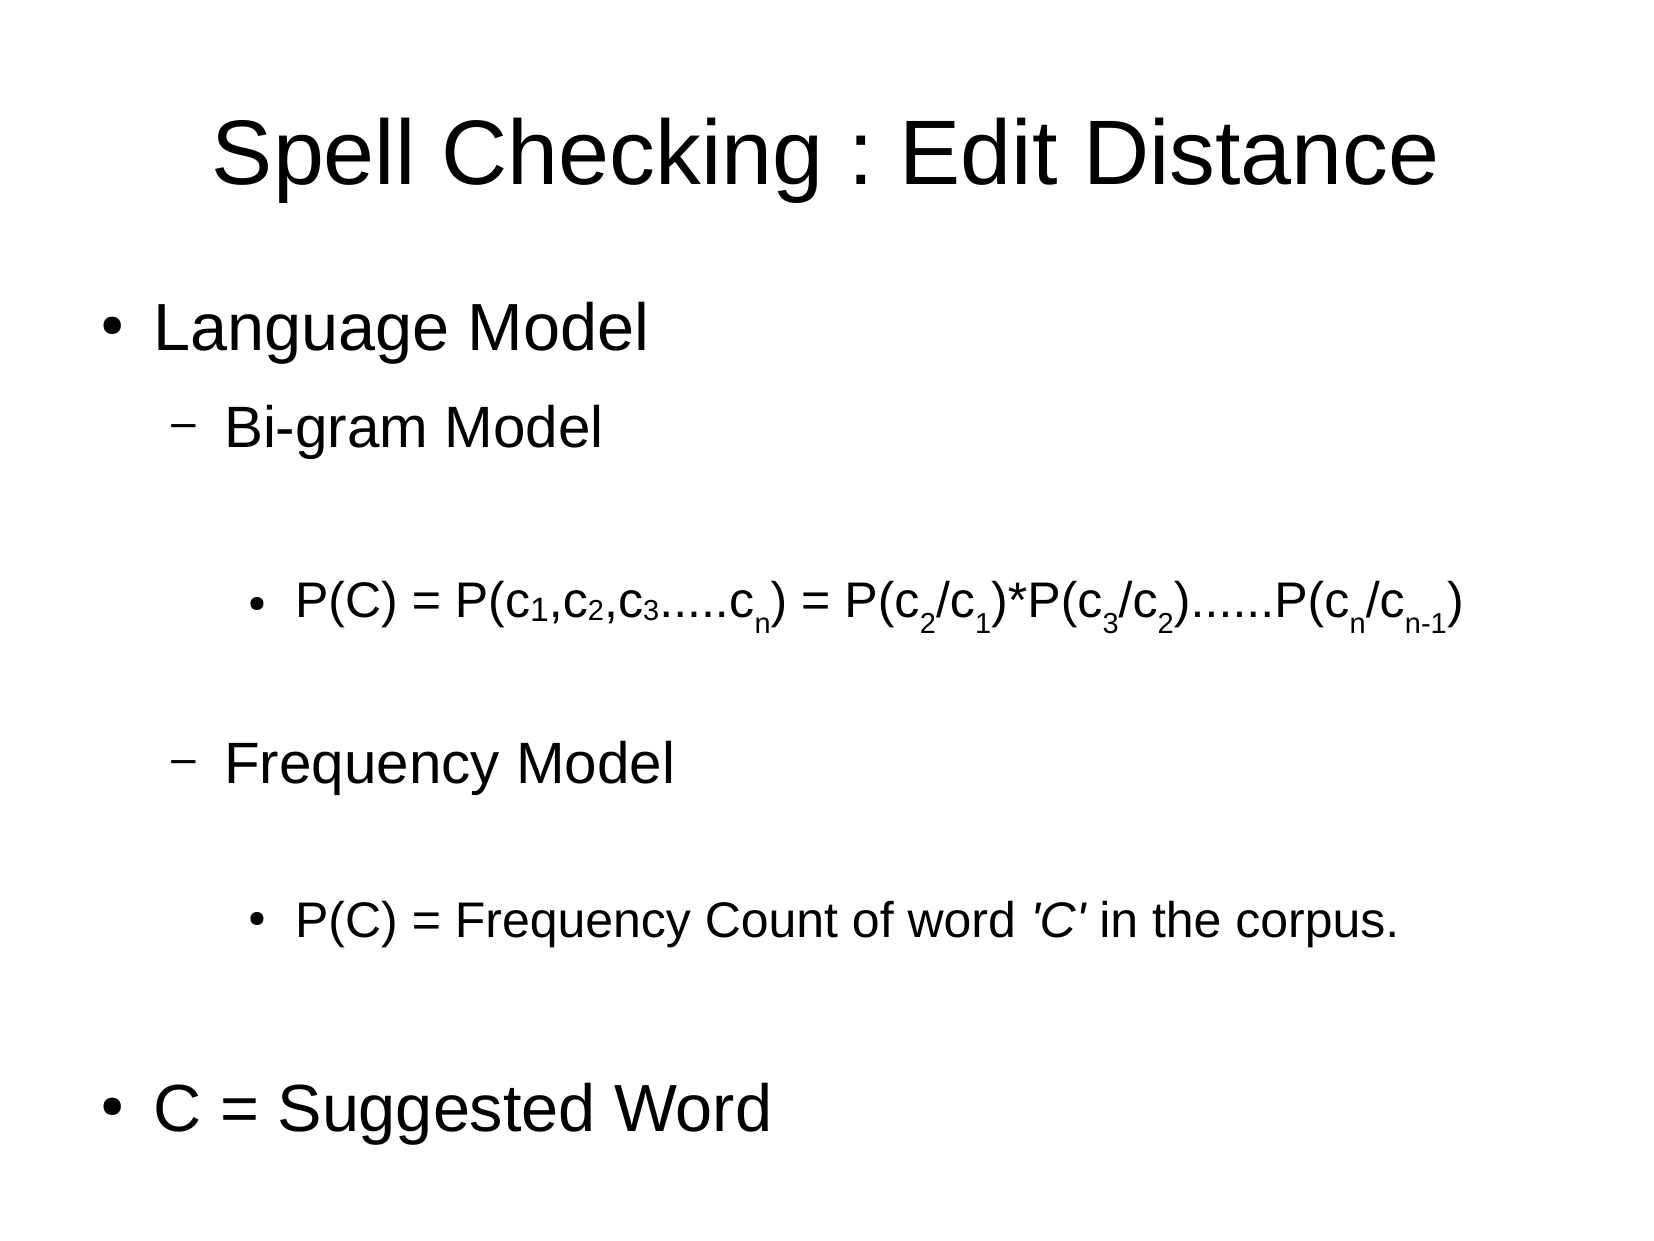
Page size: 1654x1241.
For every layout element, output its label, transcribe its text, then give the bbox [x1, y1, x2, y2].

list Language Model Bi-gram Model P(C) = P(c1,c2,c3.....cn) = P(c2/c1)*P(c3/c2)......P(cn/cn-1) Frequency Model P(C) = Frequency Count of word 'C' in the corpus. C = Suggested Word [82, 290, 1654, 1201]
title Spell Checking : Edit Distance [82, 49, 1571, 257]
